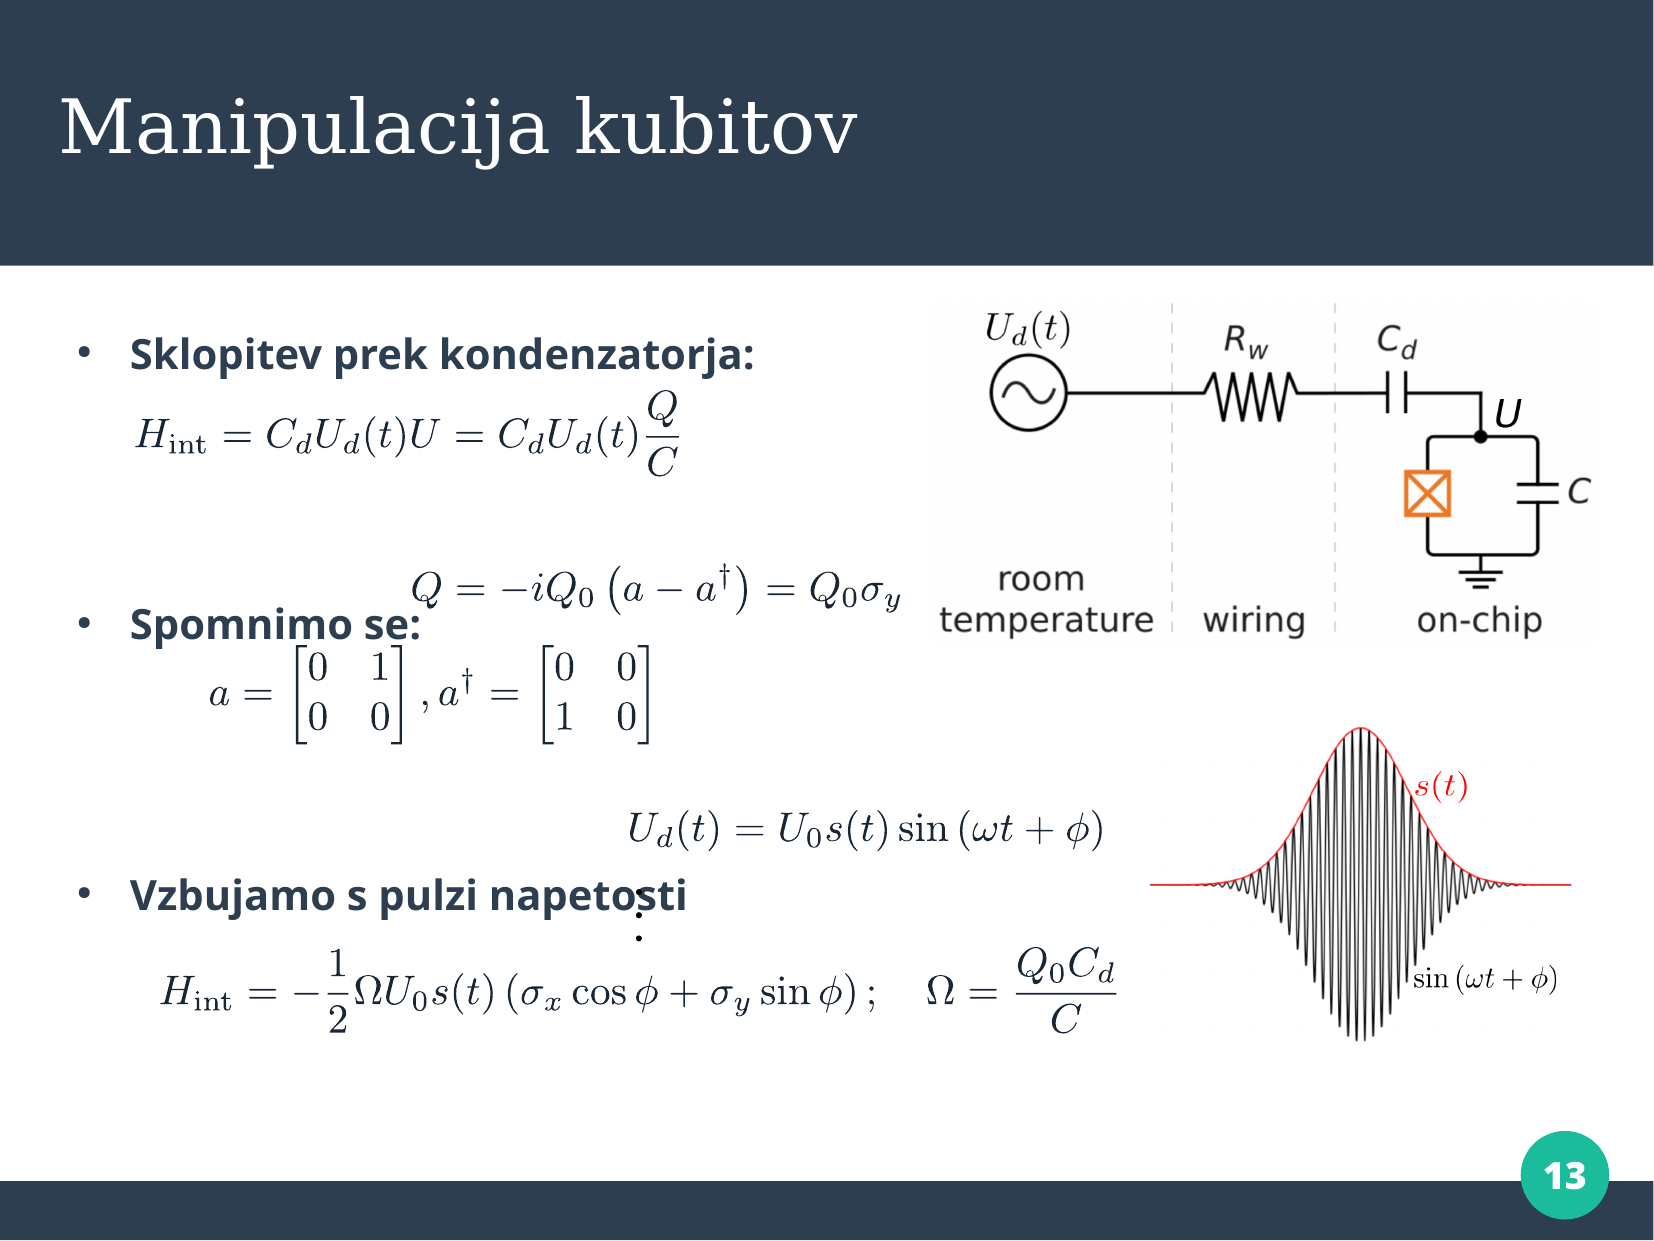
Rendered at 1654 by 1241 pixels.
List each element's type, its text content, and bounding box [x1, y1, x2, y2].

text_box [810, 571, 840, 609]
text_box [204, 997, 220, 1011]
text_box [461, 667, 473, 695]
text_box [591, 985, 610, 1005]
text_box [635, 935, 642, 942]
picture [1140, 719, 1583, 1052]
text_box [135, 418, 170, 448]
text_box [296, 433, 312, 454]
text_box [439, 686, 459, 706]
text_box [842, 587, 857, 608]
text_box [597, 416, 608, 458]
text_box [708, 810, 718, 852]
text_box [1025, 816, 1054, 845]
text_box [847, 810, 858, 852]
text_box [711, 986, 733, 1005]
text_box [542, 645, 554, 745]
text_box [927, 975, 954, 1005]
text_box [395, 416, 405, 458]
text_box [178, 440, 195, 454]
text_box [331, 948, 345, 977]
text_box [547, 571, 576, 609]
text_box [692, 815, 705, 842]
text_box [309, 652, 327, 681]
text_box [365, 416, 376, 458]
text_box [411, 418, 441, 449]
text_box [576, 433, 592, 454]
text_box [777, 985, 787, 1005]
text_box [648, 390, 677, 428]
text_box [453, 973, 464, 1015]
text_box [572, 985, 589, 1005]
text_box [210, 686, 230, 706]
text_box [807, 827, 821, 848]
text_box [1067, 812, 1089, 850]
text_box [826, 822, 842, 842]
text_box [1098, 962, 1114, 983]
text_box [329, 1005, 347, 1033]
text_box [648, 446, 678, 477]
text_box [679, 810, 689, 852]
text_box [635, 912, 642, 919]
text_box [555, 652, 574, 681]
text_box [609, 565, 621, 616]
text_box [295, 645, 307, 745]
text_box [624, 582, 644, 601]
text_box [869, 999, 874, 1013]
text_box [548, 418, 578, 449]
text_box [413, 991, 427, 1012]
text_box [316, 418, 346, 449]
text_box [761, 985, 775, 1005]
text_box [612, 985, 626, 1005]
text_box [1051, 1003, 1082, 1034]
text_box [617, 701, 636, 731]
text_box [617, 652, 636, 681]
text_box [789, 985, 811, 1005]
text_box [412, 571, 442, 609]
text_box [344, 433, 360, 454]
text_box [630, 812, 659, 842]
text_box [432, 985, 448, 1005]
text_box [499, 418, 529, 449]
text_box [521, 986, 544, 1005]
text_box [355, 975, 382, 1005]
text_box [531, 582, 543, 602]
text_box [1000, 815, 1014, 842]
picture [930, 299, 1597, 646]
text_box [636, 975, 658, 1013]
text_box [877, 810, 887, 852]
text_box [1050, 963, 1064, 983]
text_box [627, 416, 637, 458]
text_box [927, 822, 949, 841]
text_box [670, 980, 698, 1008]
text_box [972, 822, 998, 842]
text_box [734, 997, 750, 1017]
text_box [309, 701, 327, 731]
text_box [610, 421, 624, 448]
text_box [169, 440, 176, 454]
text_box [160, 975, 196, 1005]
text_box [194, 997, 202, 1011]
text_box [557, 701, 572, 730]
text_box [736, 565, 747, 616]
text_box [267, 418, 297, 449]
title Manipulacija kubitov [59, 49, 1595, 207]
text_box [844, 973, 855, 1015]
text_box [386, 975, 415, 1006]
text_box [371, 701, 389, 731]
text_box [885, 594, 901, 613]
text_box [507, 973, 518, 1015]
text_box [780, 812, 809, 842]
text_box [579, 587, 593, 608]
list Sklopitev prek kondenzatorja: Spomnimo se: Vzbujamo s pulzi napetosti [59, 324, 1595, 1152]
text_box [378, 421, 392, 448]
text_box [1017, 946, 1047, 985]
text_box [545, 997, 561, 1011]
text_box [719, 563, 730, 590]
text_box [466, 978, 480, 1005]
text_box [899, 822, 913, 842]
text_box [195, 435, 206, 454]
text_box [1069, 946, 1099, 978]
text_box [220, 992, 231, 1011]
text_box [959, 810, 970, 852]
text_box [528, 433, 544, 454]
text_box [860, 815, 874, 842]
text_box [861, 582, 884, 601]
text_box [819, 975, 842, 1013]
text_box [391, 645, 402, 745]
text_box [696, 582, 716, 601]
text_box [635, 889, 642, 896]
text_box [1092, 810, 1102, 852]
text_box [657, 827, 673, 848]
text_box [373, 652, 388, 680]
text_box [422, 700, 428, 714]
text_box [483, 973, 493, 1015]
text_box [637, 645, 649, 745]
text_box [915, 822, 925, 842]
